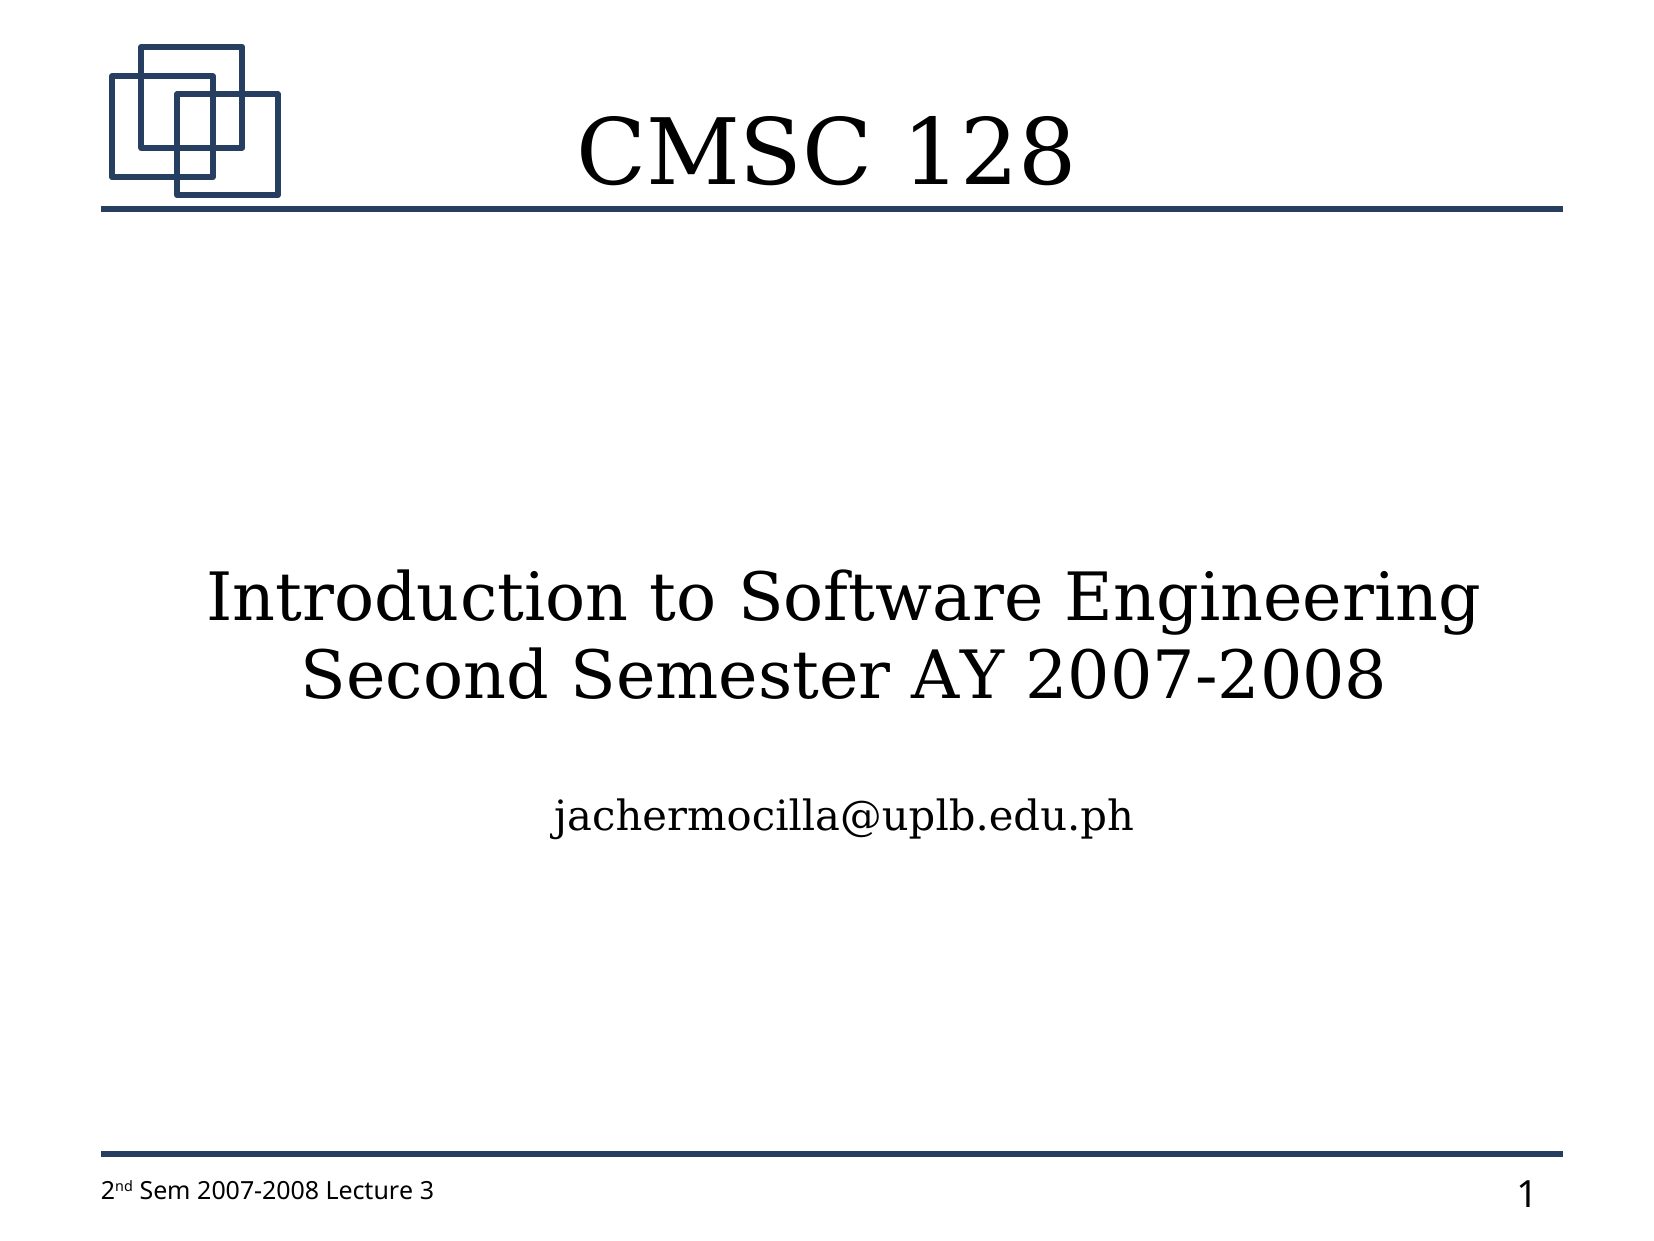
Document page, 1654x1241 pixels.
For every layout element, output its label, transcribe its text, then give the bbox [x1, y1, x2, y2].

title CMSC 128 [82, 49, 1571, 257]
subtitle Introduction to Software Engineering Second Semester AY 2007-2008 jachermocilla@uplb.edu.ph [82, 290, 1571, 1109]
